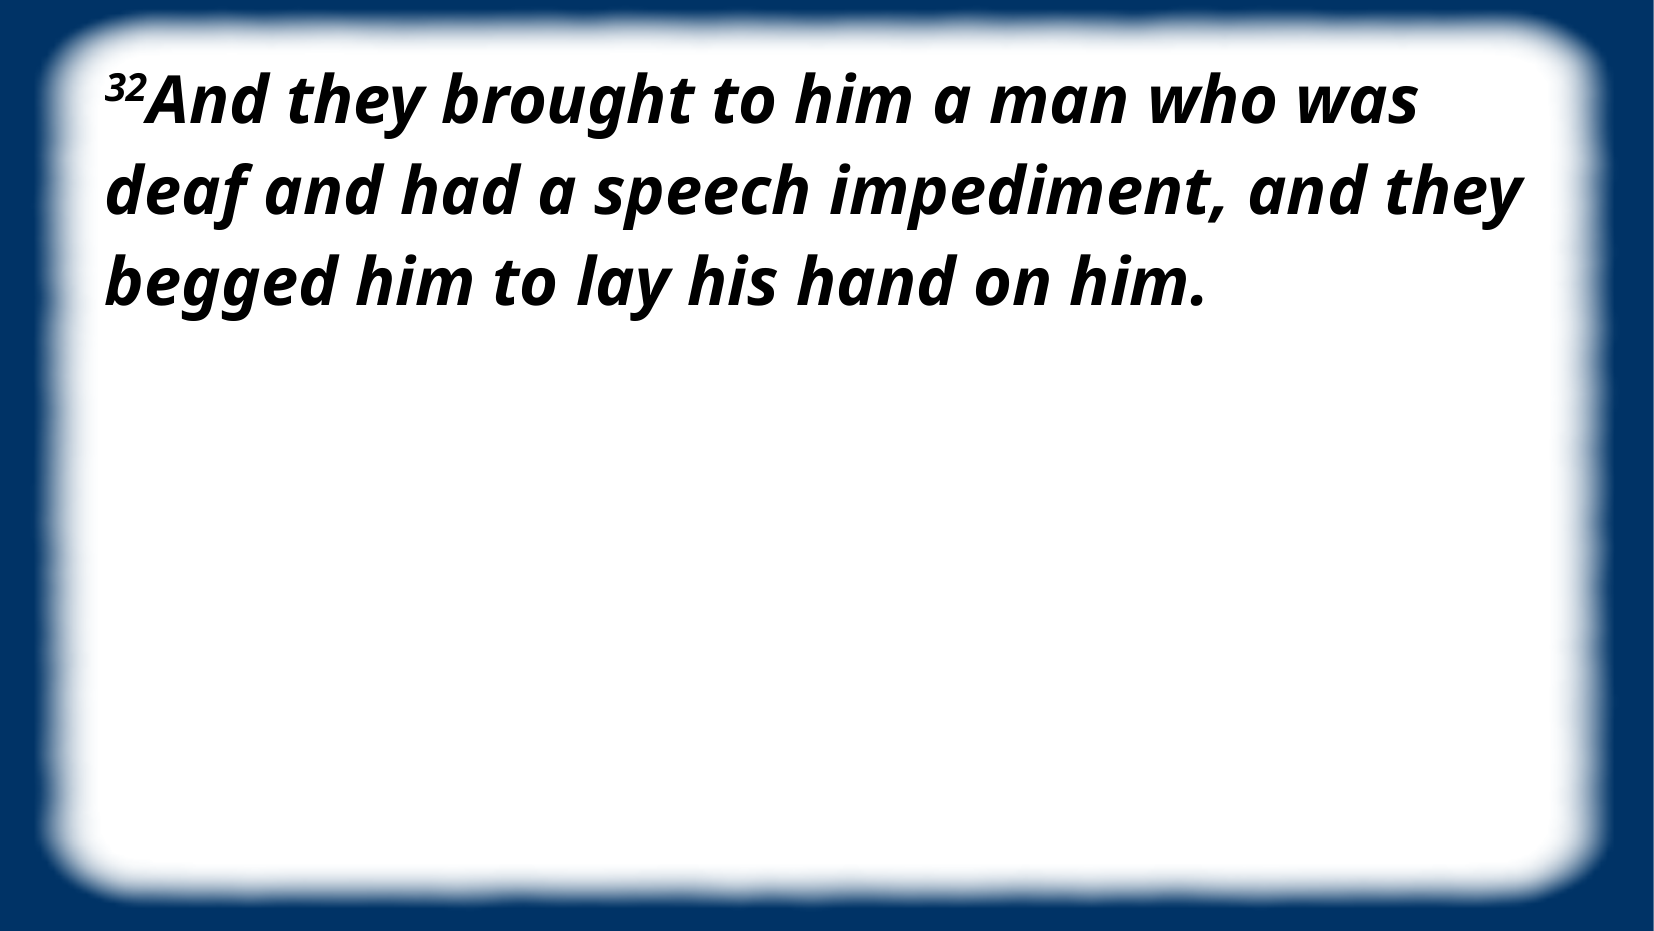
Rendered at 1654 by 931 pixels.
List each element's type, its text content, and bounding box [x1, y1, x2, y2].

picture [0, 0, 1654, 931]
text_box 32And they brought to him a man who was deaf and had a speech impediment, and they begged him to lay his hand on him. [90, 45, 1546, 327]
